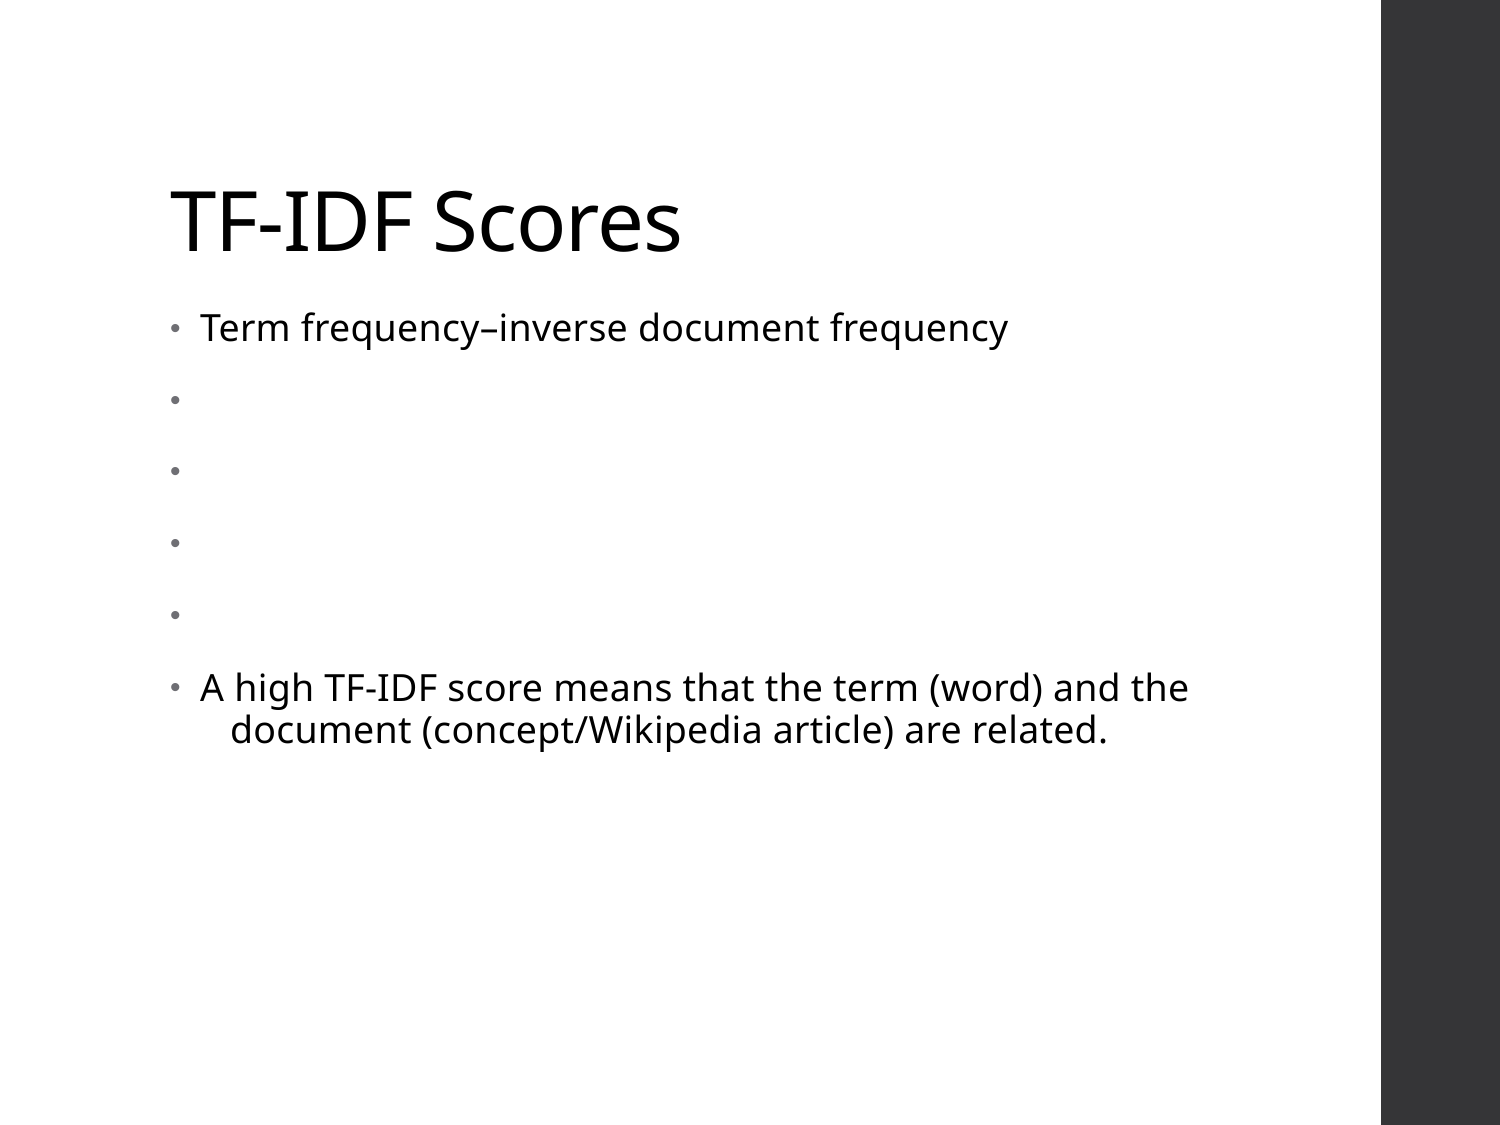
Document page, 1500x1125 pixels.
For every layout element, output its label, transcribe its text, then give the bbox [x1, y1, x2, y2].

list Term frequency–inverse document frequency A high TF-IDF score means that the term (word) and the document (concept/Wikipedia article) are related. [155, 299, 1213, 1014]
title TF-IDF Scores [155, 60, 1348, 278]
